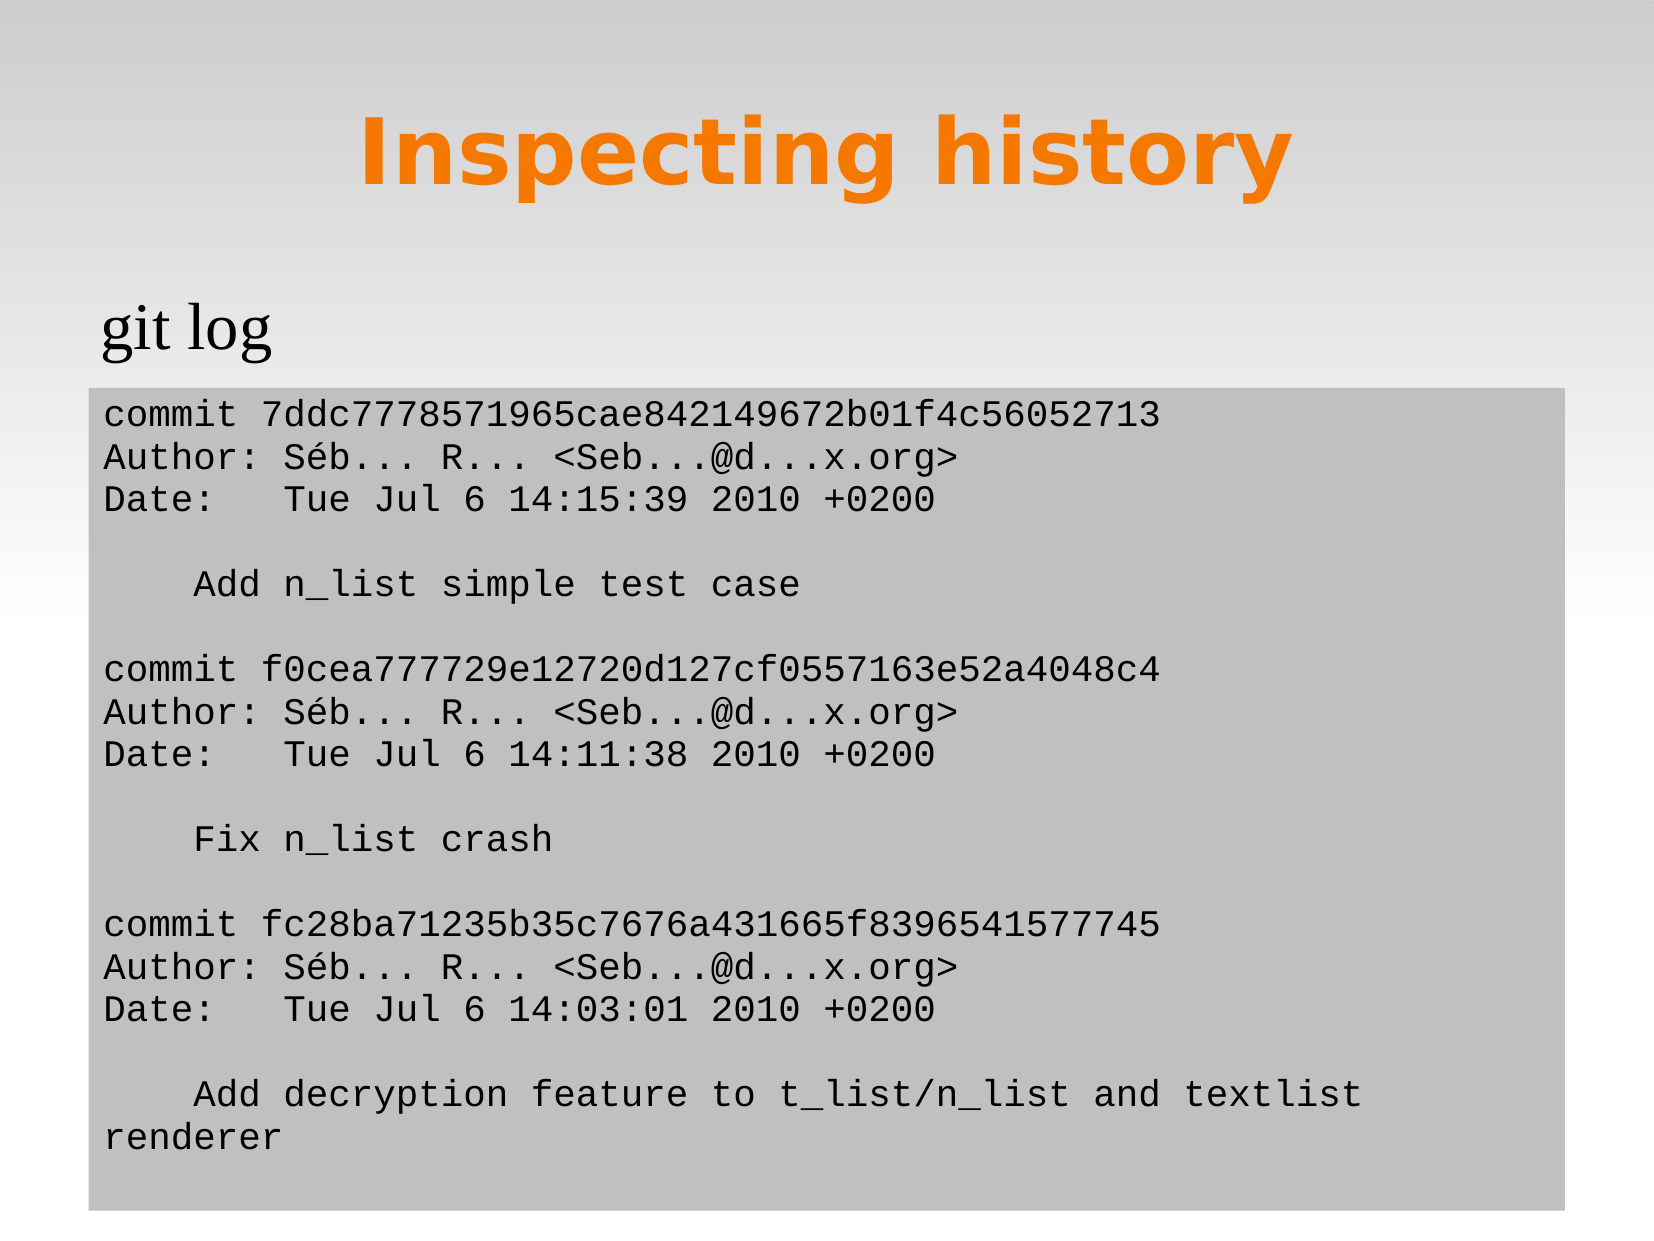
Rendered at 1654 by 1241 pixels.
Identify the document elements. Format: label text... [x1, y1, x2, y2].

title Inspecting history [82, 49, 1571, 257]
text_box commit 7ddc7778571965cae842149672b01f4c56052713 Author: Séb... R... <Seb...@d...x.org> Date: Tue Jul 6 14:15:39 2010 +0200 Add n_list simple test case commit f0cea777729e12720d127cf0557163e52a4048c4 Author: Séb... R... <Seb...@d...x.org> Date: Tue Jul 6 14:11:38 2010 +0200 Fix n_list crash commit fc28ba71235b35c7676a431665f8396541577745 Author: Séb... R... <Seb...@d...x.org> Date: Tue Jul 6 14:03:01 2010 +0200 Add decryption feature to t_list/n_list and textlist renderer [88, 387, 1565, 1211]
list git log [82, 290, 1571, 473]
